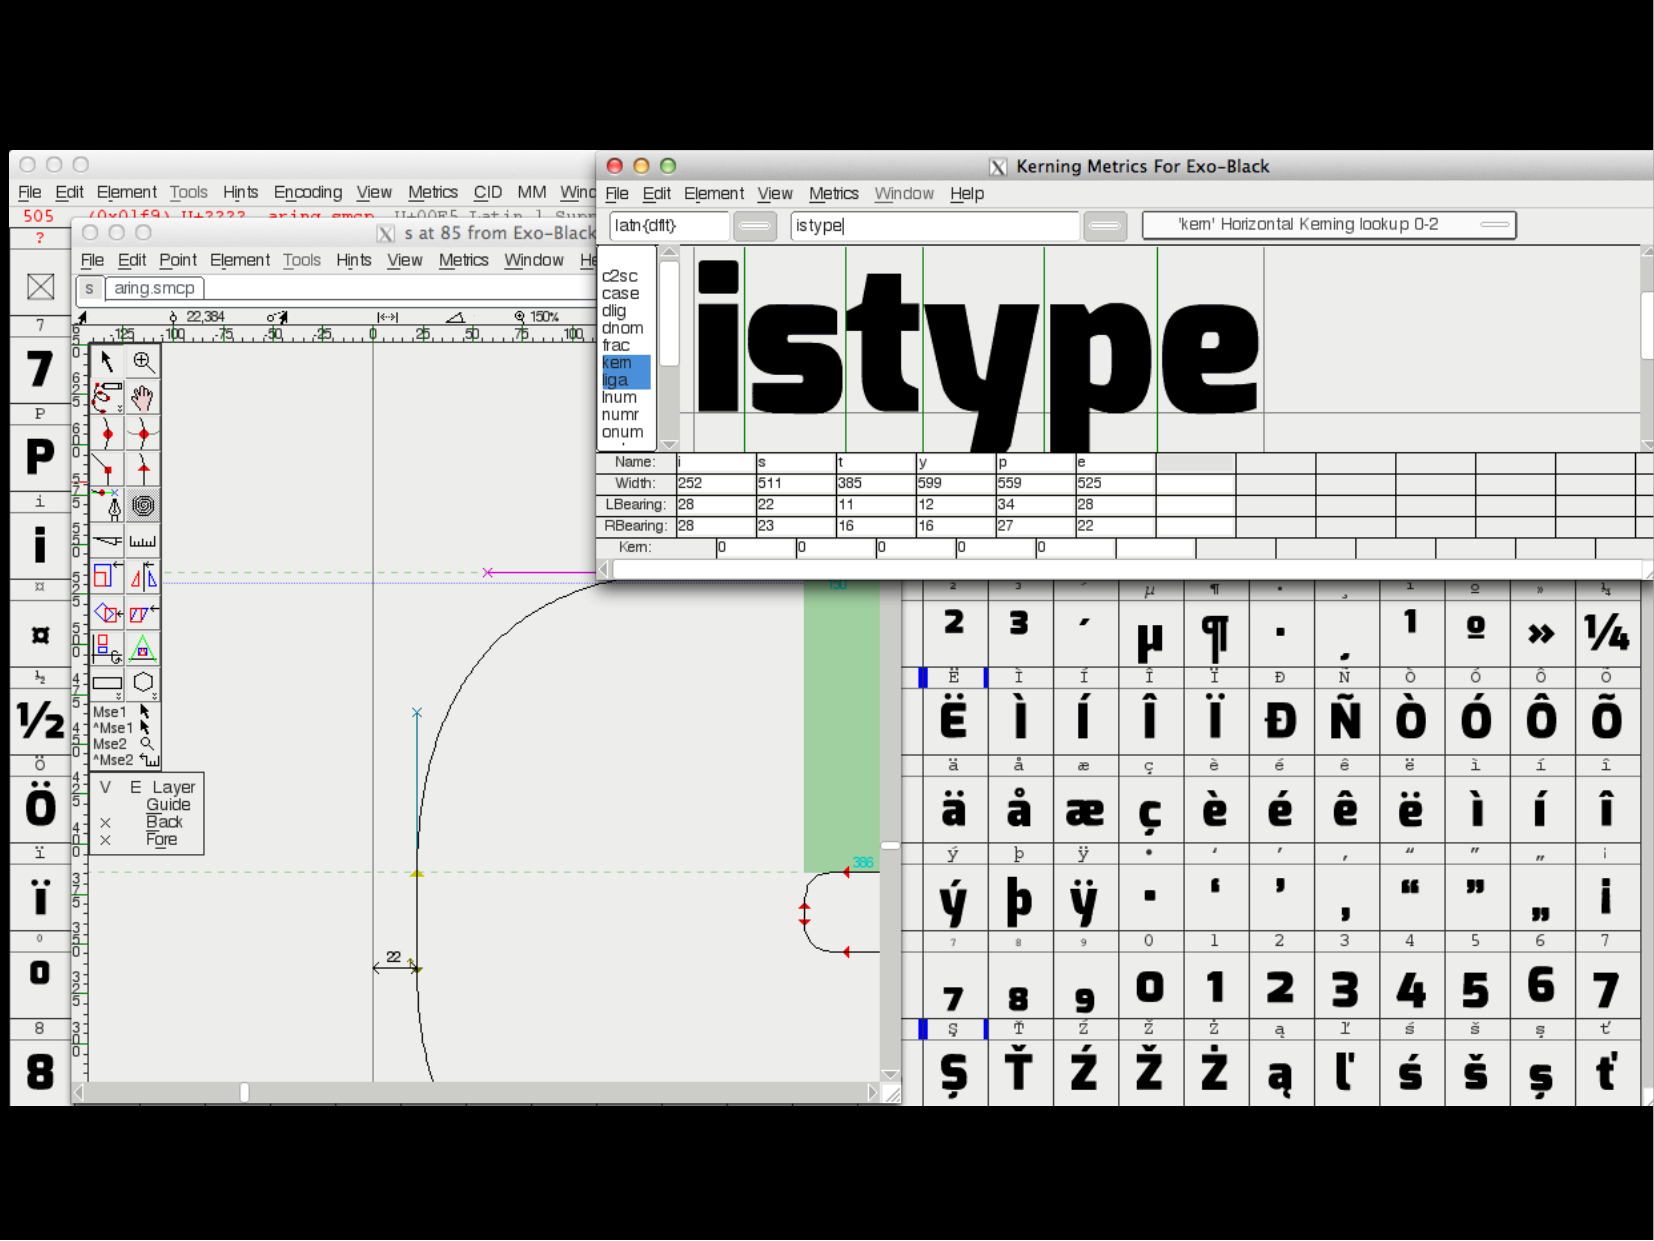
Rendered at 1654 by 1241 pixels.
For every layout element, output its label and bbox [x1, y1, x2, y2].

picture [9, 150, 1654, 1106]
